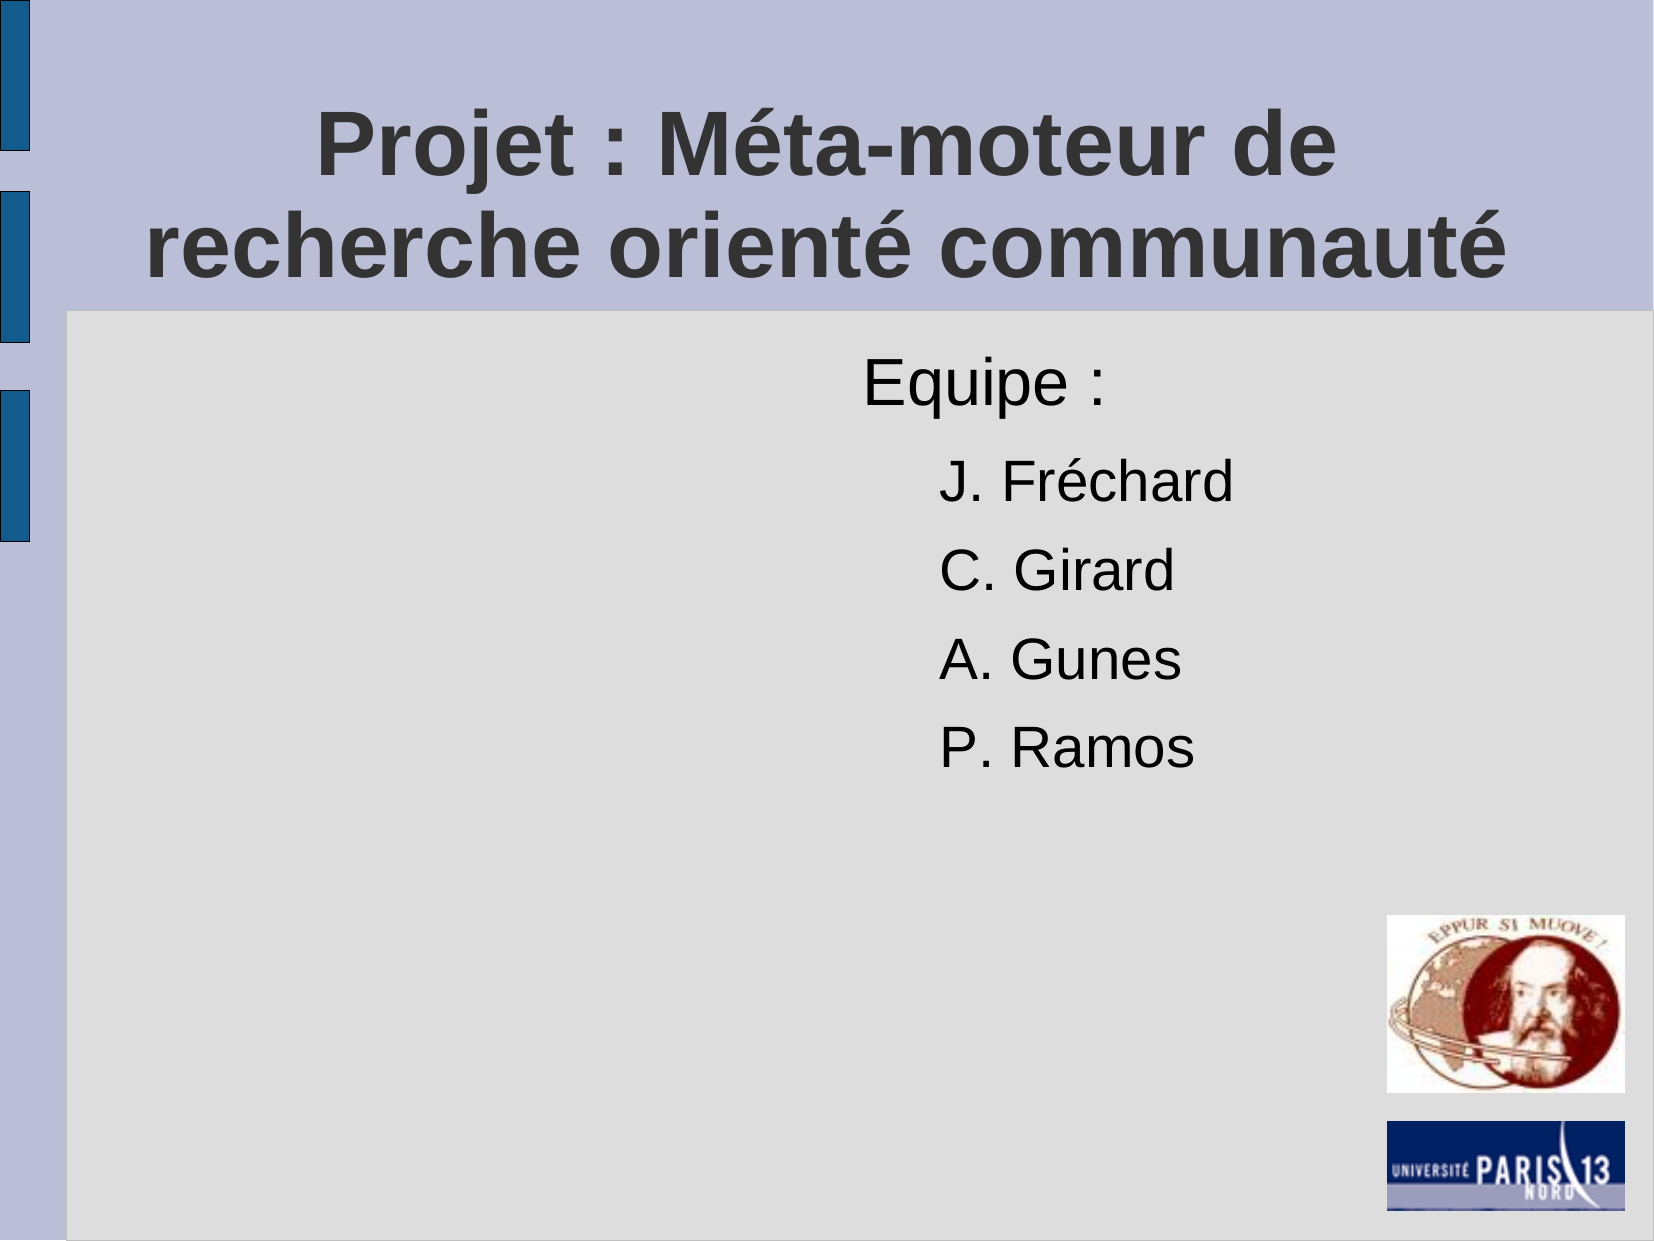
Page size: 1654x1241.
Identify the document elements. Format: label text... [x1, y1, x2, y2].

title Projet : Méta-moteur de recherche orienté communauté [121, 91, 1534, 299]
list Equipe : J. Fréchard C. Girard A. Gunes P. Ramos [845, 344, 1535, 1127]
picture [1387, 1121, 1625, 1211]
picture [1387, 915, 1625, 1093]
